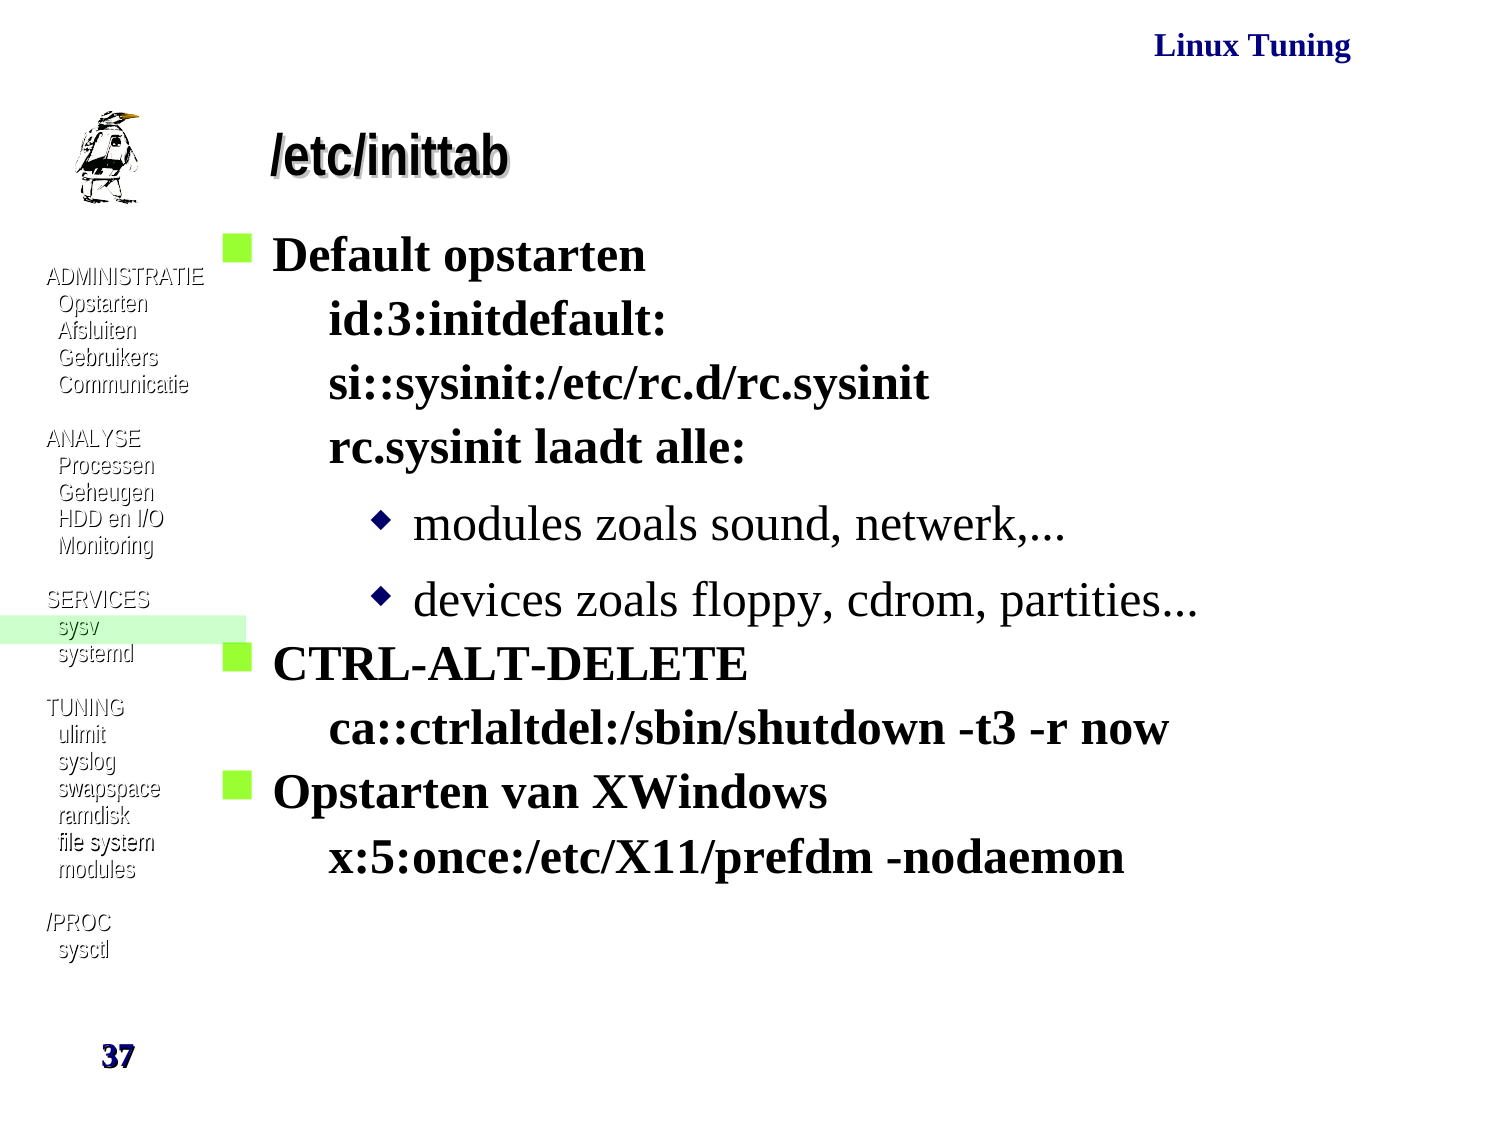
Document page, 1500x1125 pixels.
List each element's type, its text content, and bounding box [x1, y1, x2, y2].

list Default opstarten id:3:initdefault: si::sysinit:/etc/rc.d/rc.sysinit rc.sysinit laadt alle: modules zoals sound, netwerk,... devices zoals floppy, cdrom, partities... CTRL-ALT-DELETE ca::ctrlaltdel:/sbin/shutdown -t3 -r now Opstarten van XWindows x:5:once:/etc/X11/prefdm -nodaemon [218, 218, 1440, 884]
text_box [0, 615, 247, 645]
picture [57, 105, 143, 206]
title /etc/inittab [270, 41, 1500, 250]
